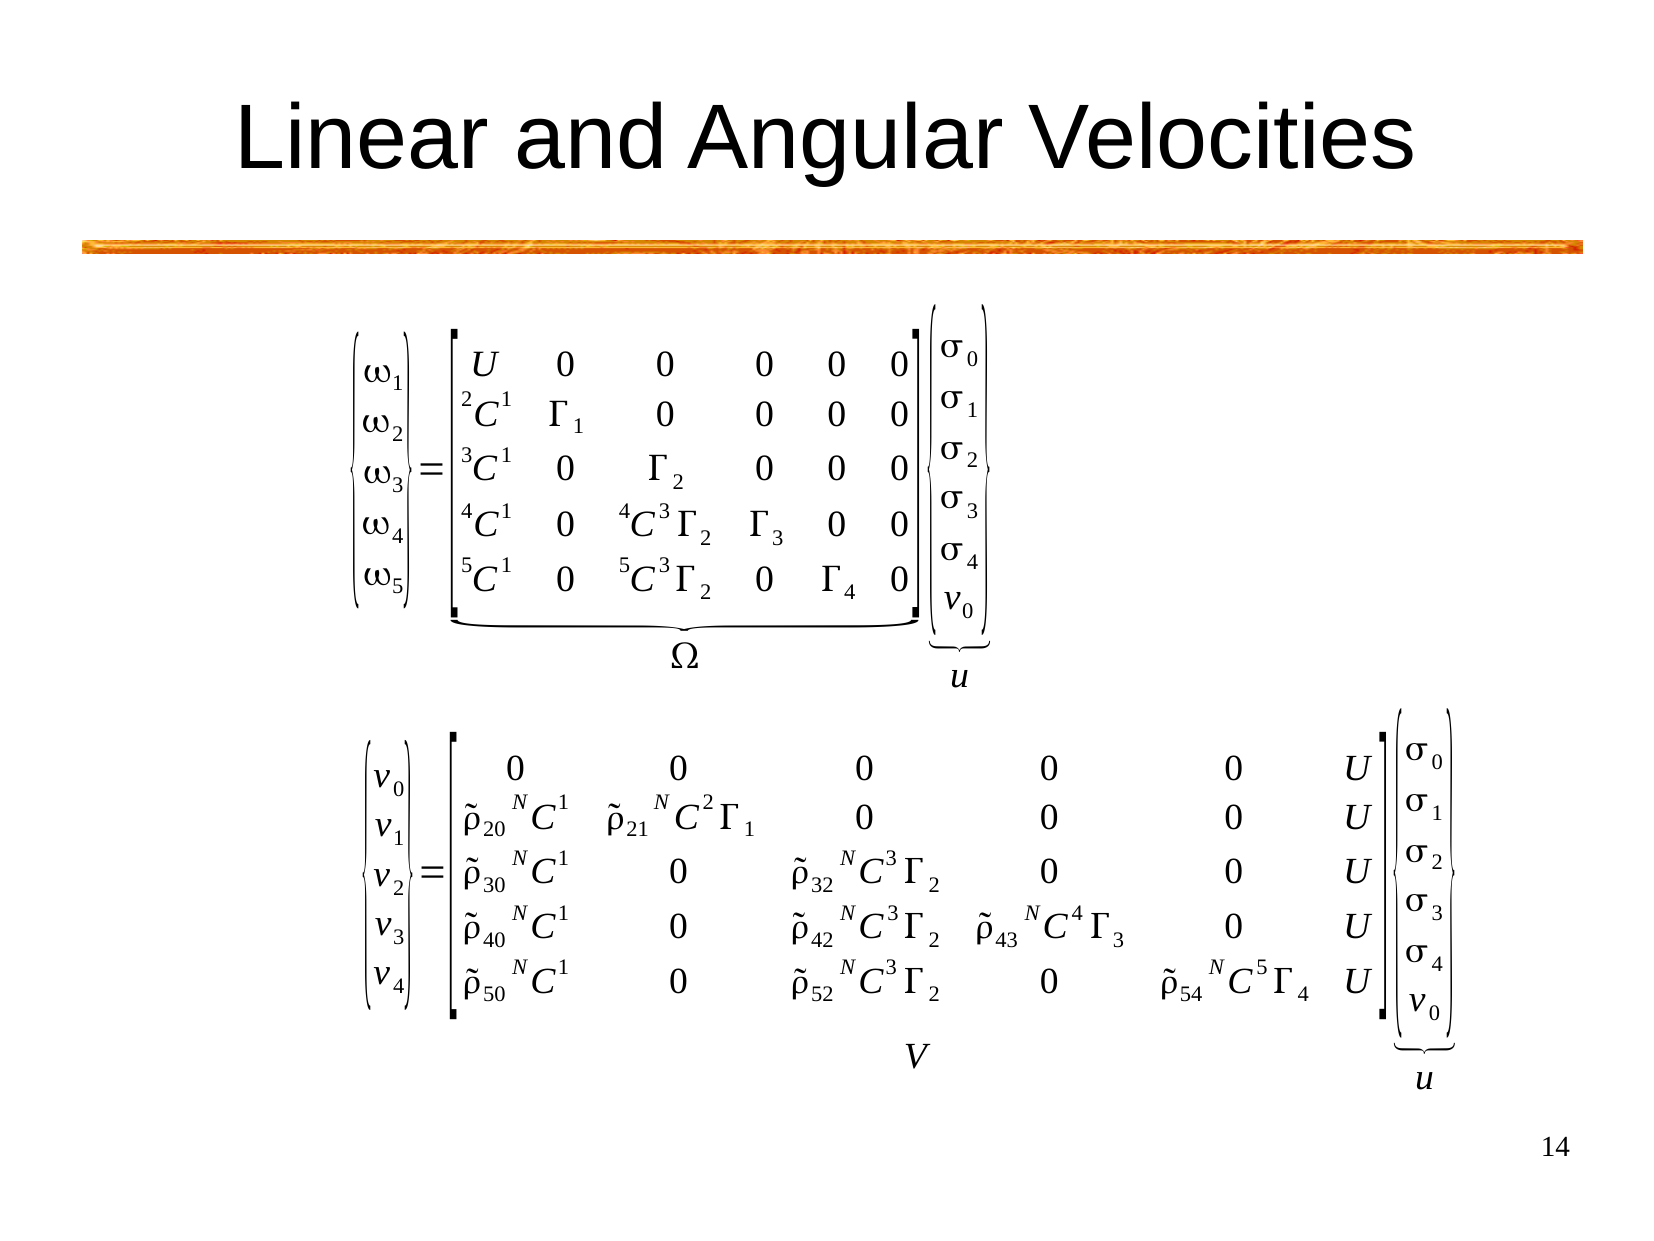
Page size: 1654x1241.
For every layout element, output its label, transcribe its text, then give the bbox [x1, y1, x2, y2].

title Linear and Angular Velocities [82, 56, 1571, 218]
chart [353, 708, 1466, 1098]
chart [341, 304, 1001, 696]
picture [82, 240, 1583, 254]
